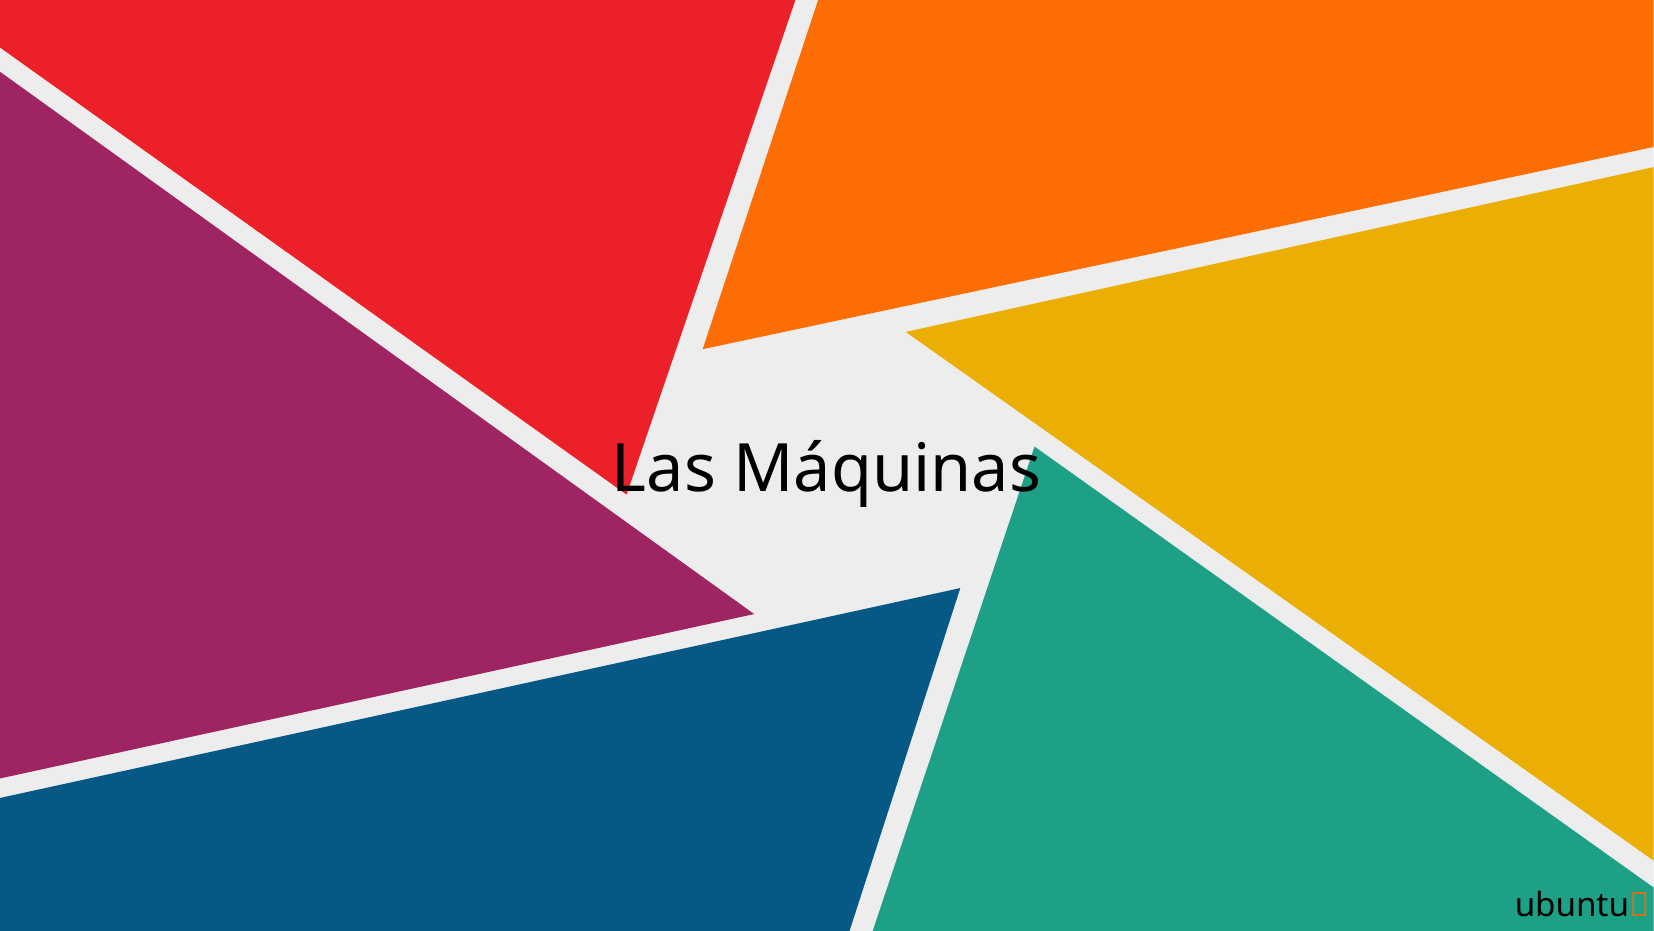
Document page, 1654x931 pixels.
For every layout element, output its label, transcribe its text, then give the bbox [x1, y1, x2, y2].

text_box ubuntu [1500, 874, 1654, 931]
subtitle Las Máquinas [0, 0, 1654, 931]
